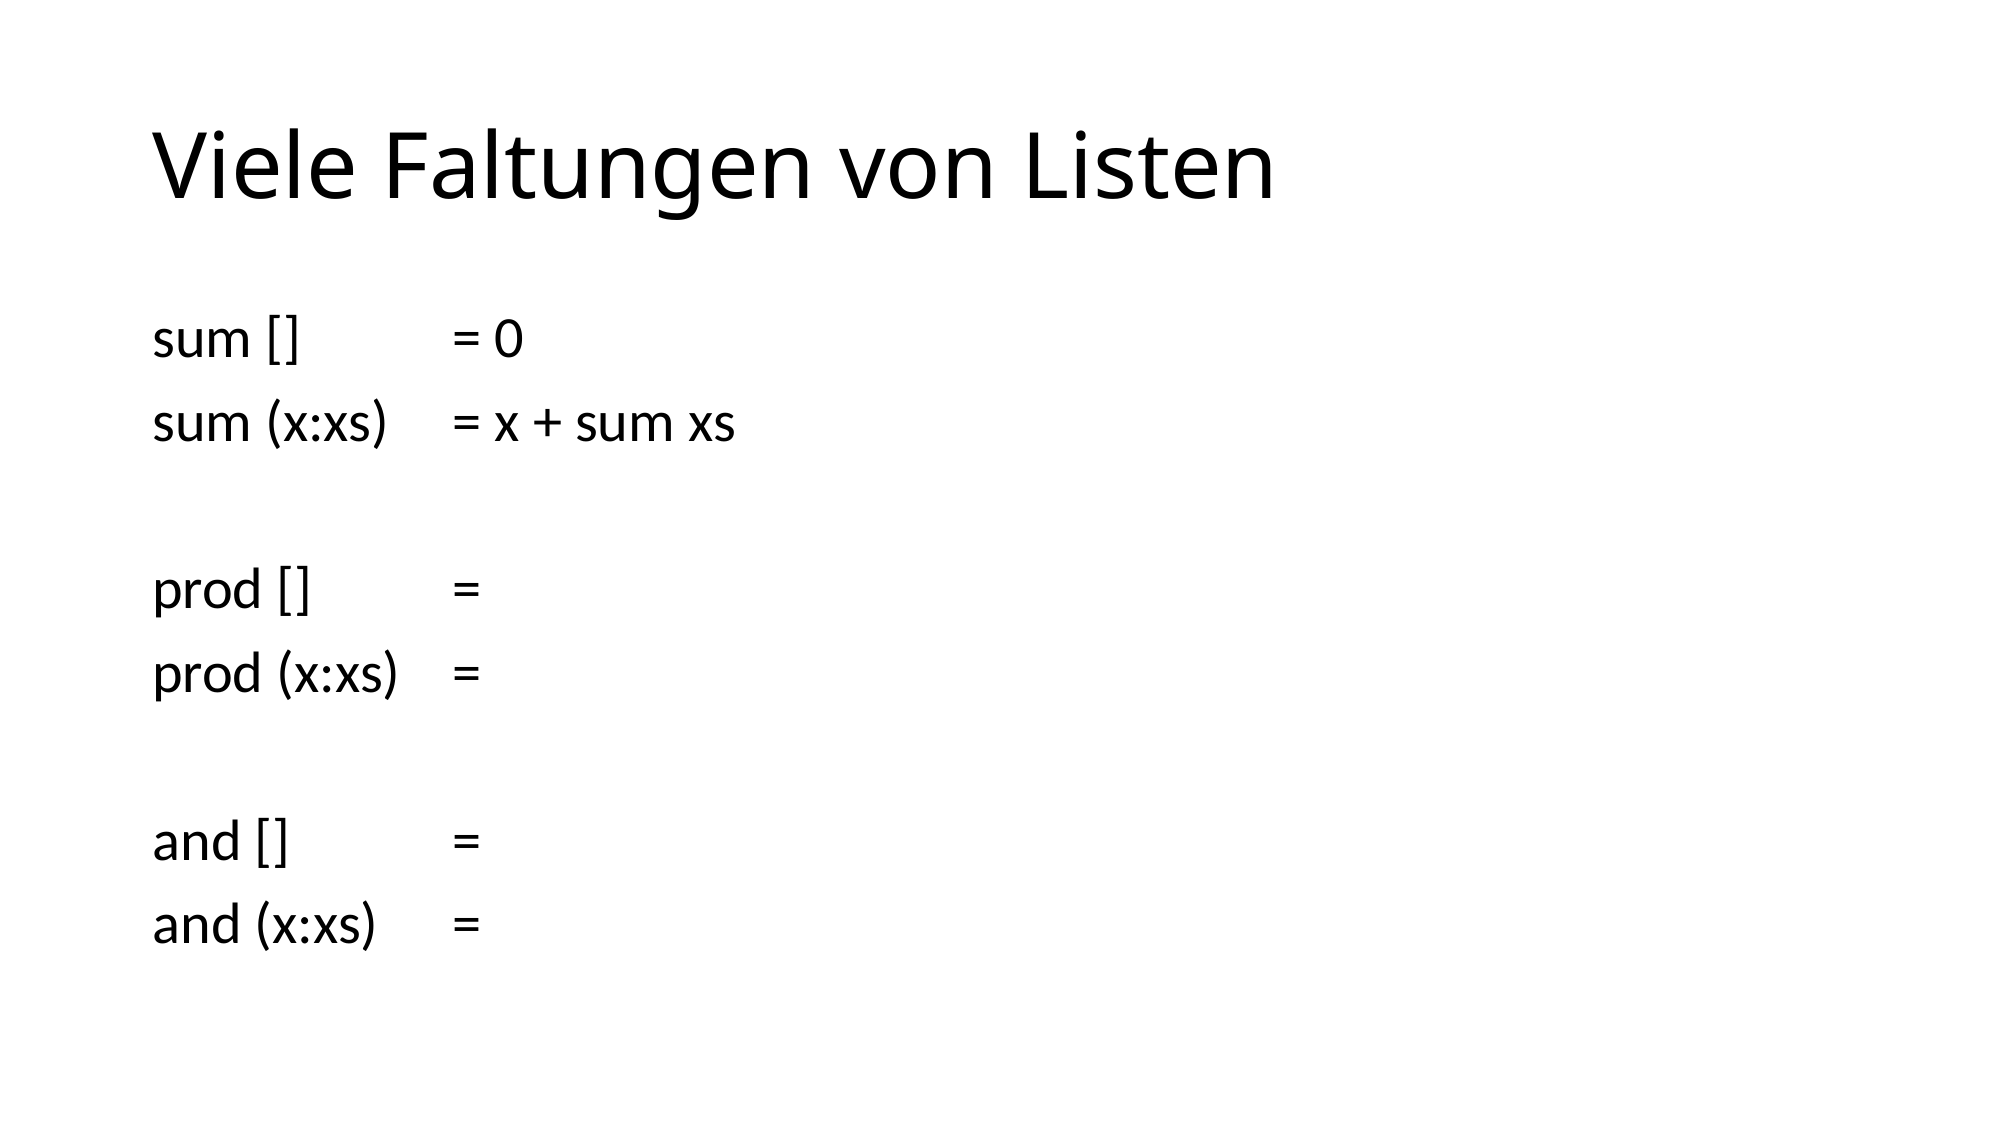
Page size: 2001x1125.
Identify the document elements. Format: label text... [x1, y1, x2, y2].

title Viele Faltungen von Listen [137, 59, 1863, 278]
list sum [] = 0 sum (x:xs) = x + sum xs prod [] = prod (x:xs) = and [] = and (x:xs) = [137, 299, 988, 1014]
